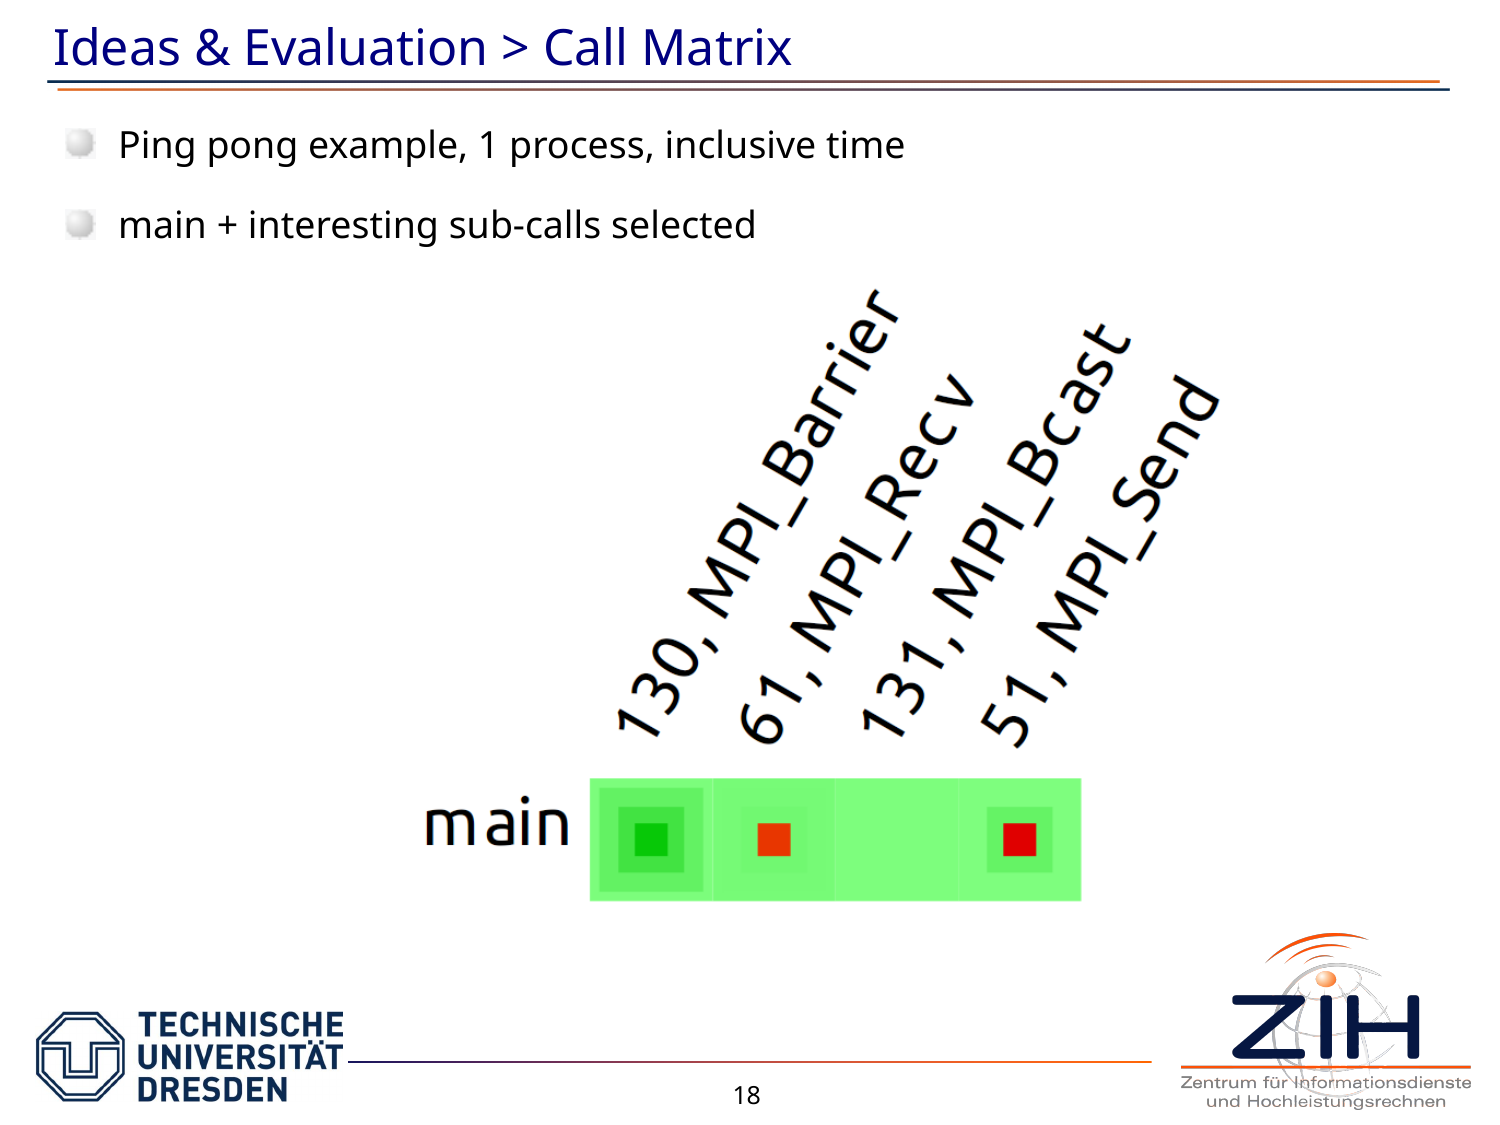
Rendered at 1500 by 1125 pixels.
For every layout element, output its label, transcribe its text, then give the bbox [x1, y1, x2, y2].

title Ideas & Evaluation > Call Matrix [53, 12, 1453, 81]
list Ping pong example, 1 process, inclusive time main + interesting sub-calls selected [29, 118, 1418, 771]
picture [35, 1011, 343, 1102]
picture [275, 281, 1225, 903]
picture [47, 80, 1450, 91]
picture [1181, 933, 1471, 1110]
